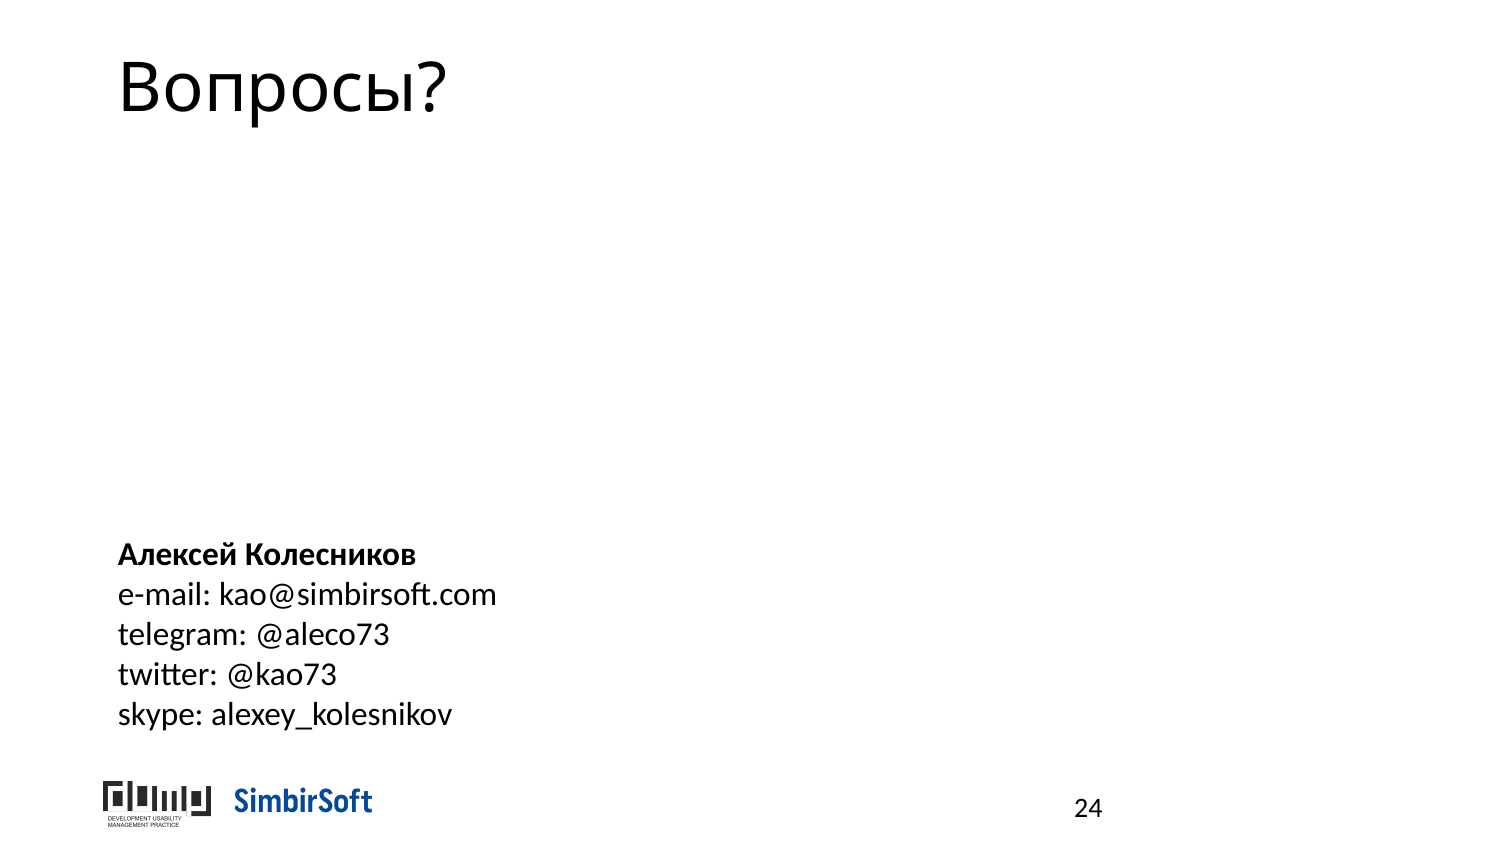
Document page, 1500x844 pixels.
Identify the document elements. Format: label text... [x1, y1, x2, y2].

picture [103, 781, 211, 827]
list Алексей Колесников e-mail: kao@simbirsoft.com telegram: @aleco73 twitter: @kao73 skype: alexey_kolesnikov [103, 150, 1397, 760]
slide_number <номер> [1059, 782, 1397, 827]
title Вопросы? [103, 44, 1397, 122]
